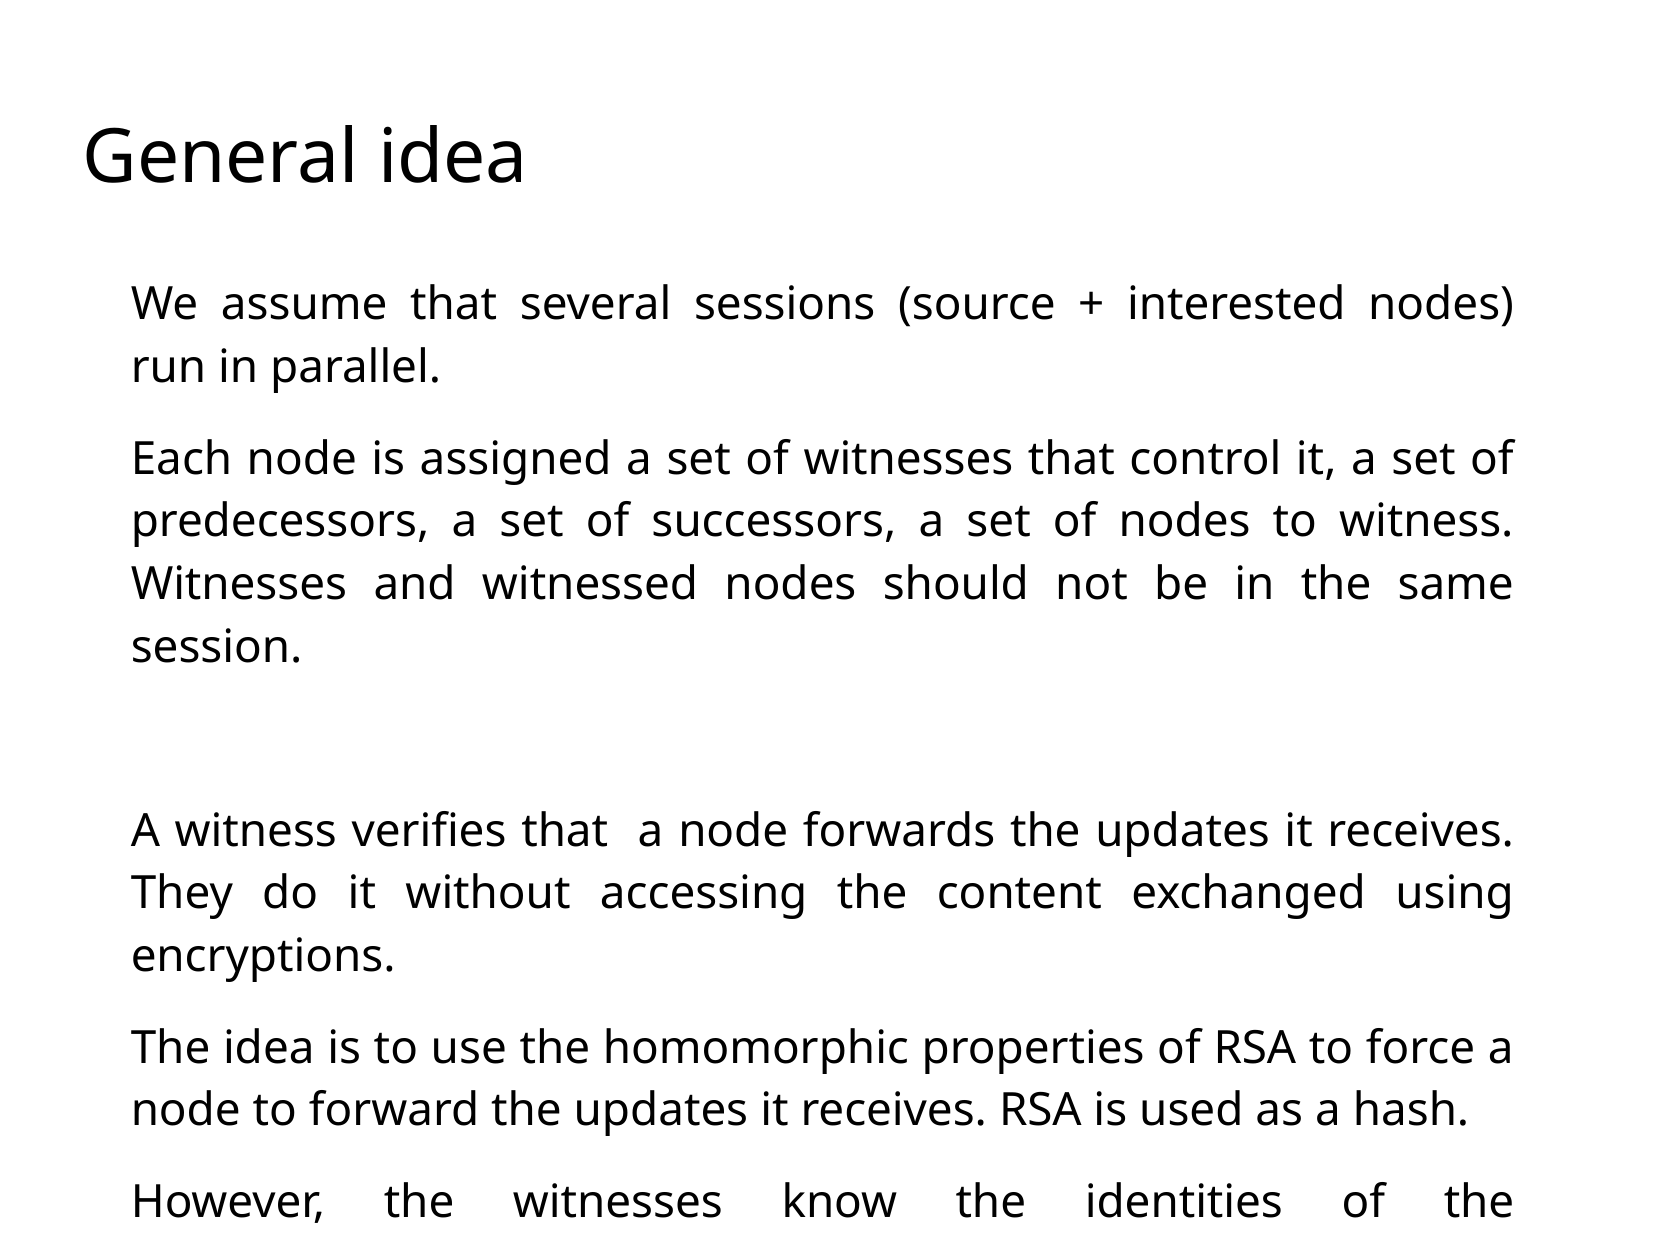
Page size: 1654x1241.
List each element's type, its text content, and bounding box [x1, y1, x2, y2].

title General idea [82, 49, 1571, 257]
list We assume that several sessions (source + interested nodes) run in parallel. Each node is assigned a set of witnesses that control it, a set of predecessors, a set of successors, a set of nodes to witness. Witnesses and witnessed nodes should not be in the same session. A witness verifies that a node forwards the updates it receives. They do it without accessing the content exchanged using encryptions. The idea is to use the homomorphic properties of RSA to force a node to forward the updates it receives. RSA is used as a hash. However, the witnesses know the identities of the predecessors/successors of the node they witness. [59, 270, 1516, 1176]
